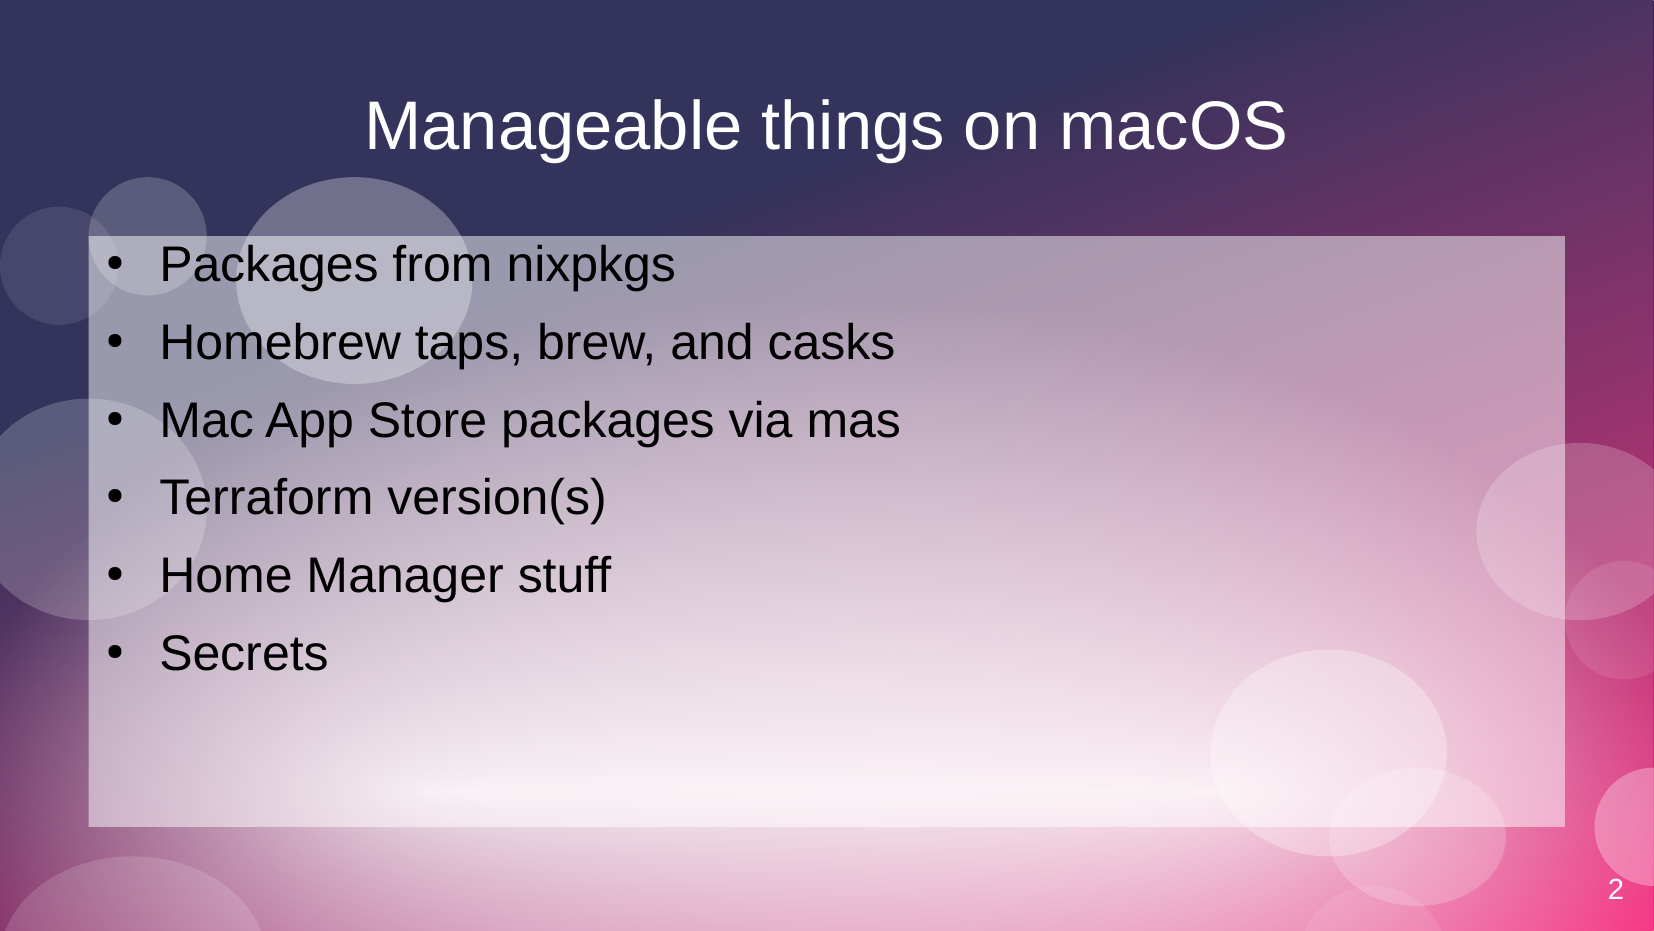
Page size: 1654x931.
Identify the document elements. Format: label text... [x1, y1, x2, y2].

title Manageable things on macOS [88, 44, 1565, 207]
list Packages from nixpkgs Homebrew taps, brew, and casks Mac App Store packages via mas Terraform version(s) Home Manager stuff Secrets [88, 236, 1565, 827]
